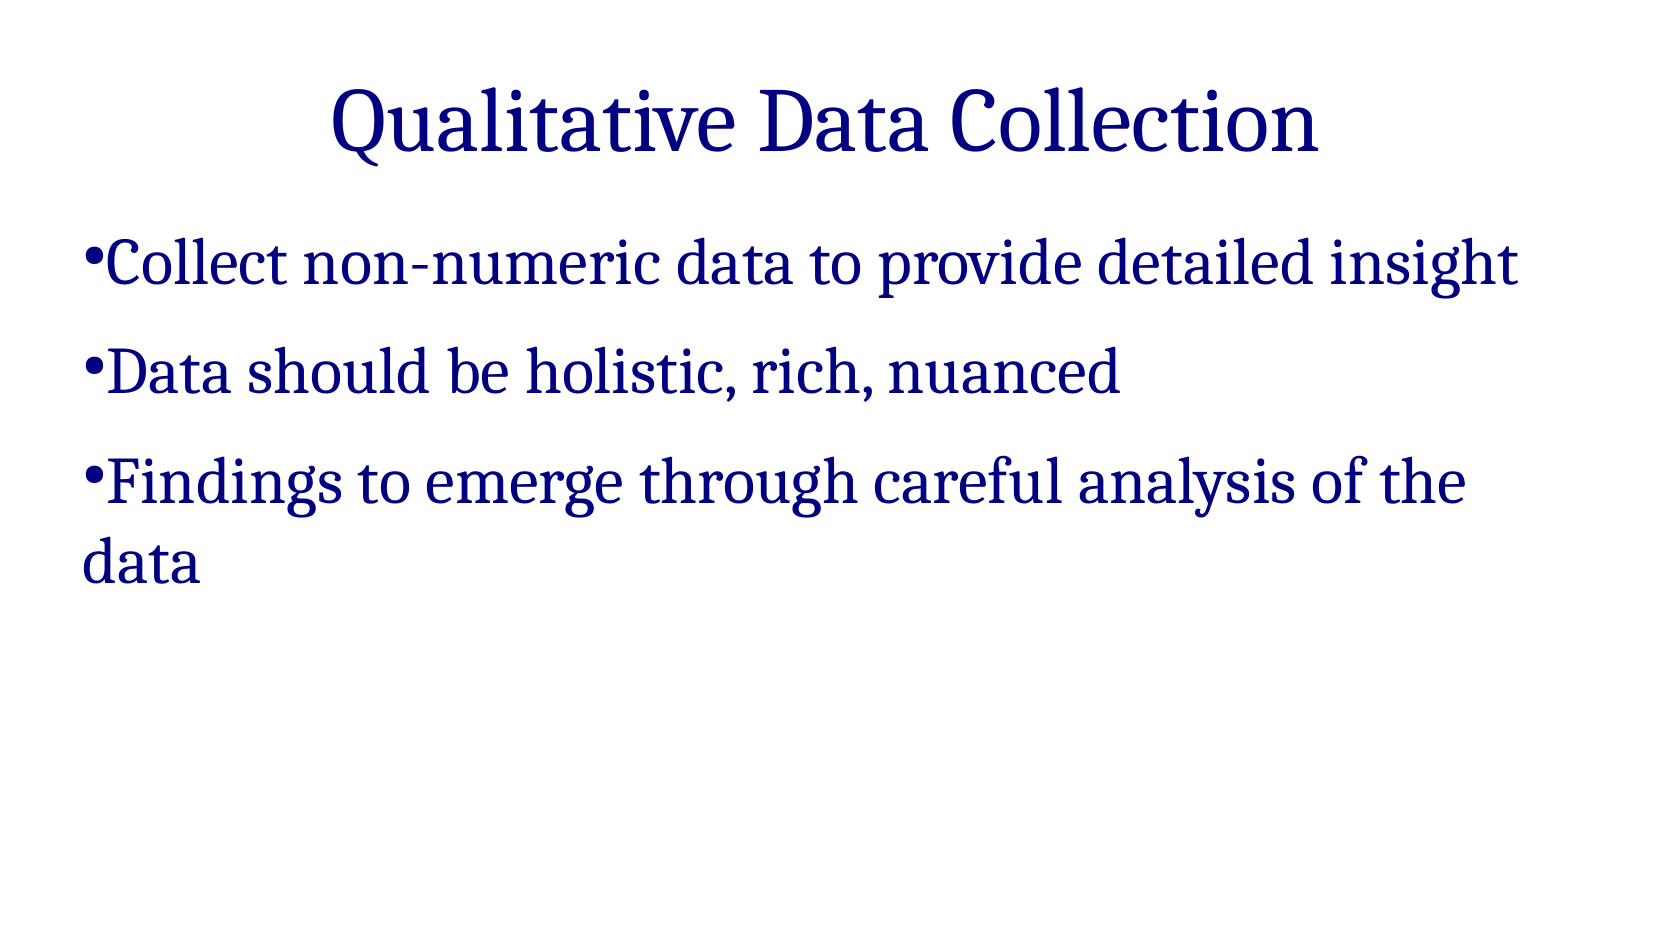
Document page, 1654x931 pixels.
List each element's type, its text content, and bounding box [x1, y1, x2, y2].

list Collect non-numeric data to provide detailed insight Data should be holistic, rich, nuanced Findings to emerge through careful analysis of the data [82, 217, 1571, 758]
title Qualitative Data Collection [82, 37, 1571, 193]
